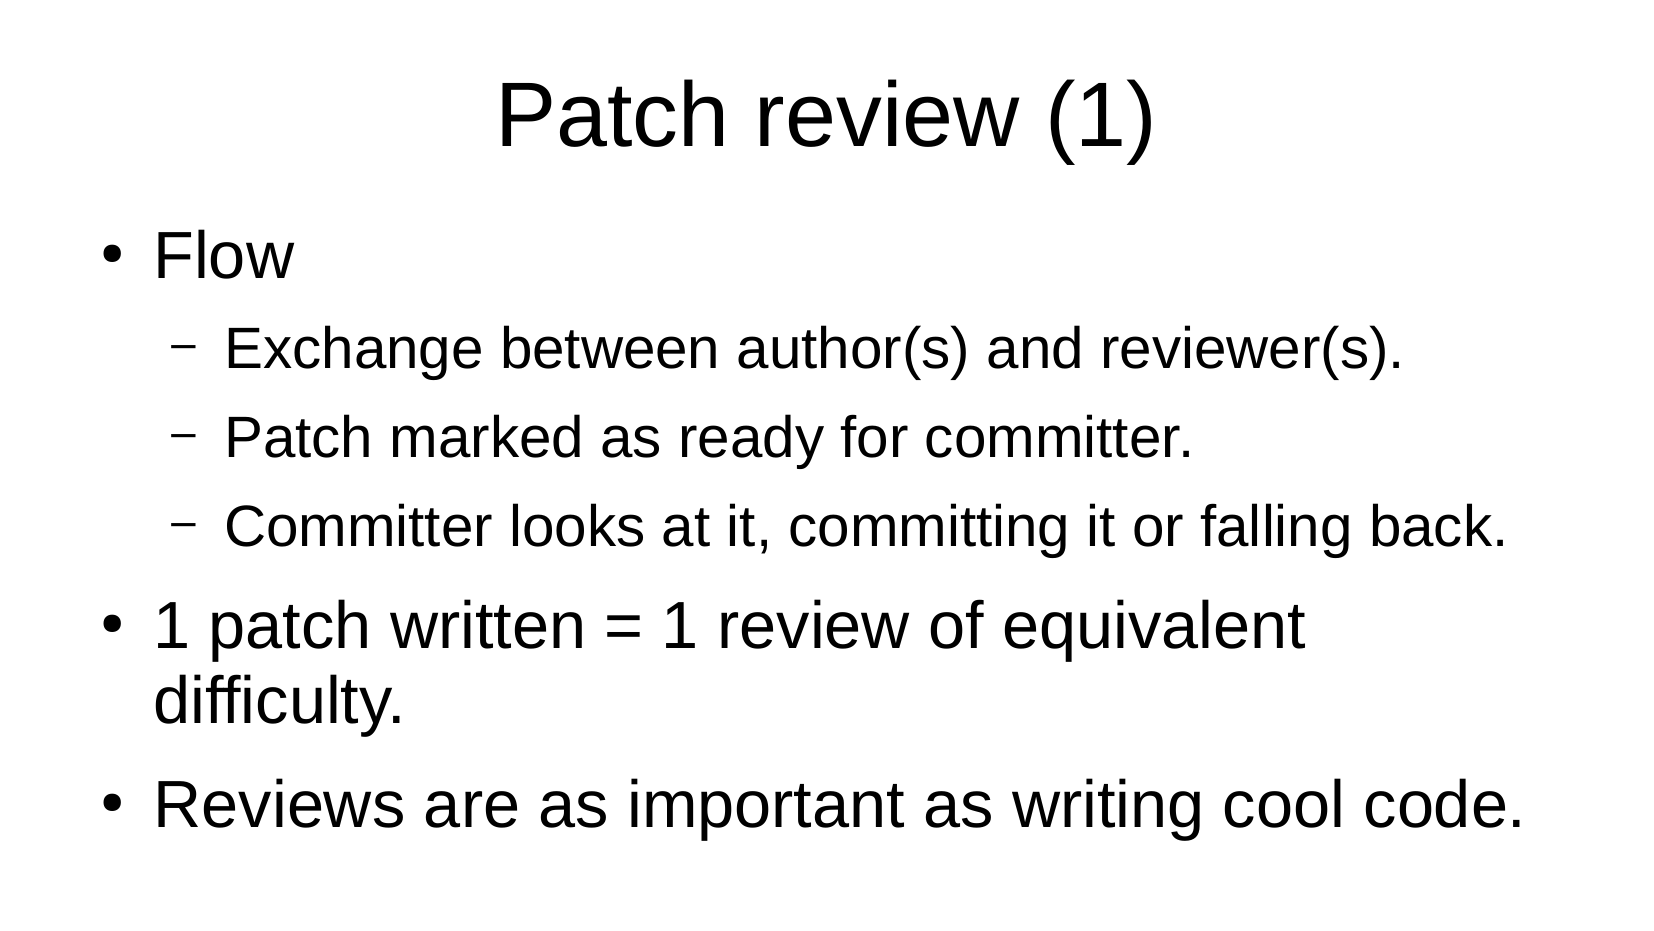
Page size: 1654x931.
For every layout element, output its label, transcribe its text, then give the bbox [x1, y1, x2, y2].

list Flow Exchange between author(s) and reviewer(s). Patch marked as ready for committer. Committer looks at it, committing it or falling back. 1 patch written = 1 review of equivalent difficulty. Reviews are as important as writing cool code. [82, 217, 1571, 856]
title Patch review (1) [82, 37, 1571, 193]
